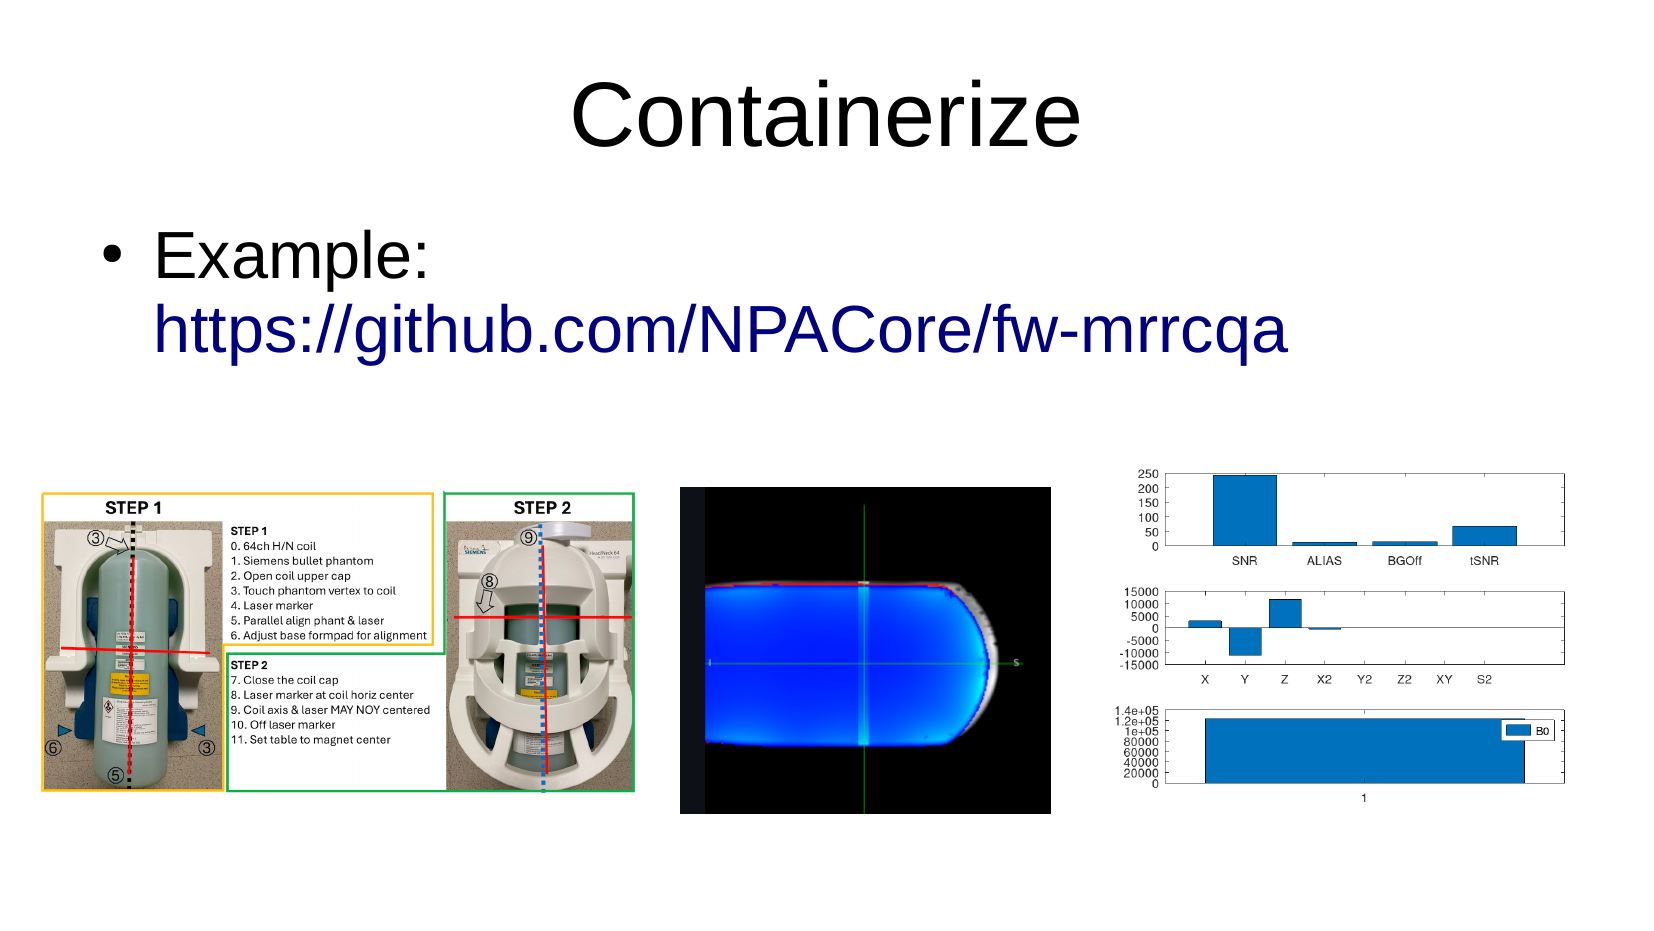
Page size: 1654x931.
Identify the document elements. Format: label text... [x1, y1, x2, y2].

title Containerize [82, 37, 1571, 193]
picture [680, 487, 1051, 814]
picture [37, 487, 638, 798]
picture [1098, 439, 1613, 826]
list Example: https://github.com/NPACore/fw-mrrcqa [82, 217, 1571, 758]
